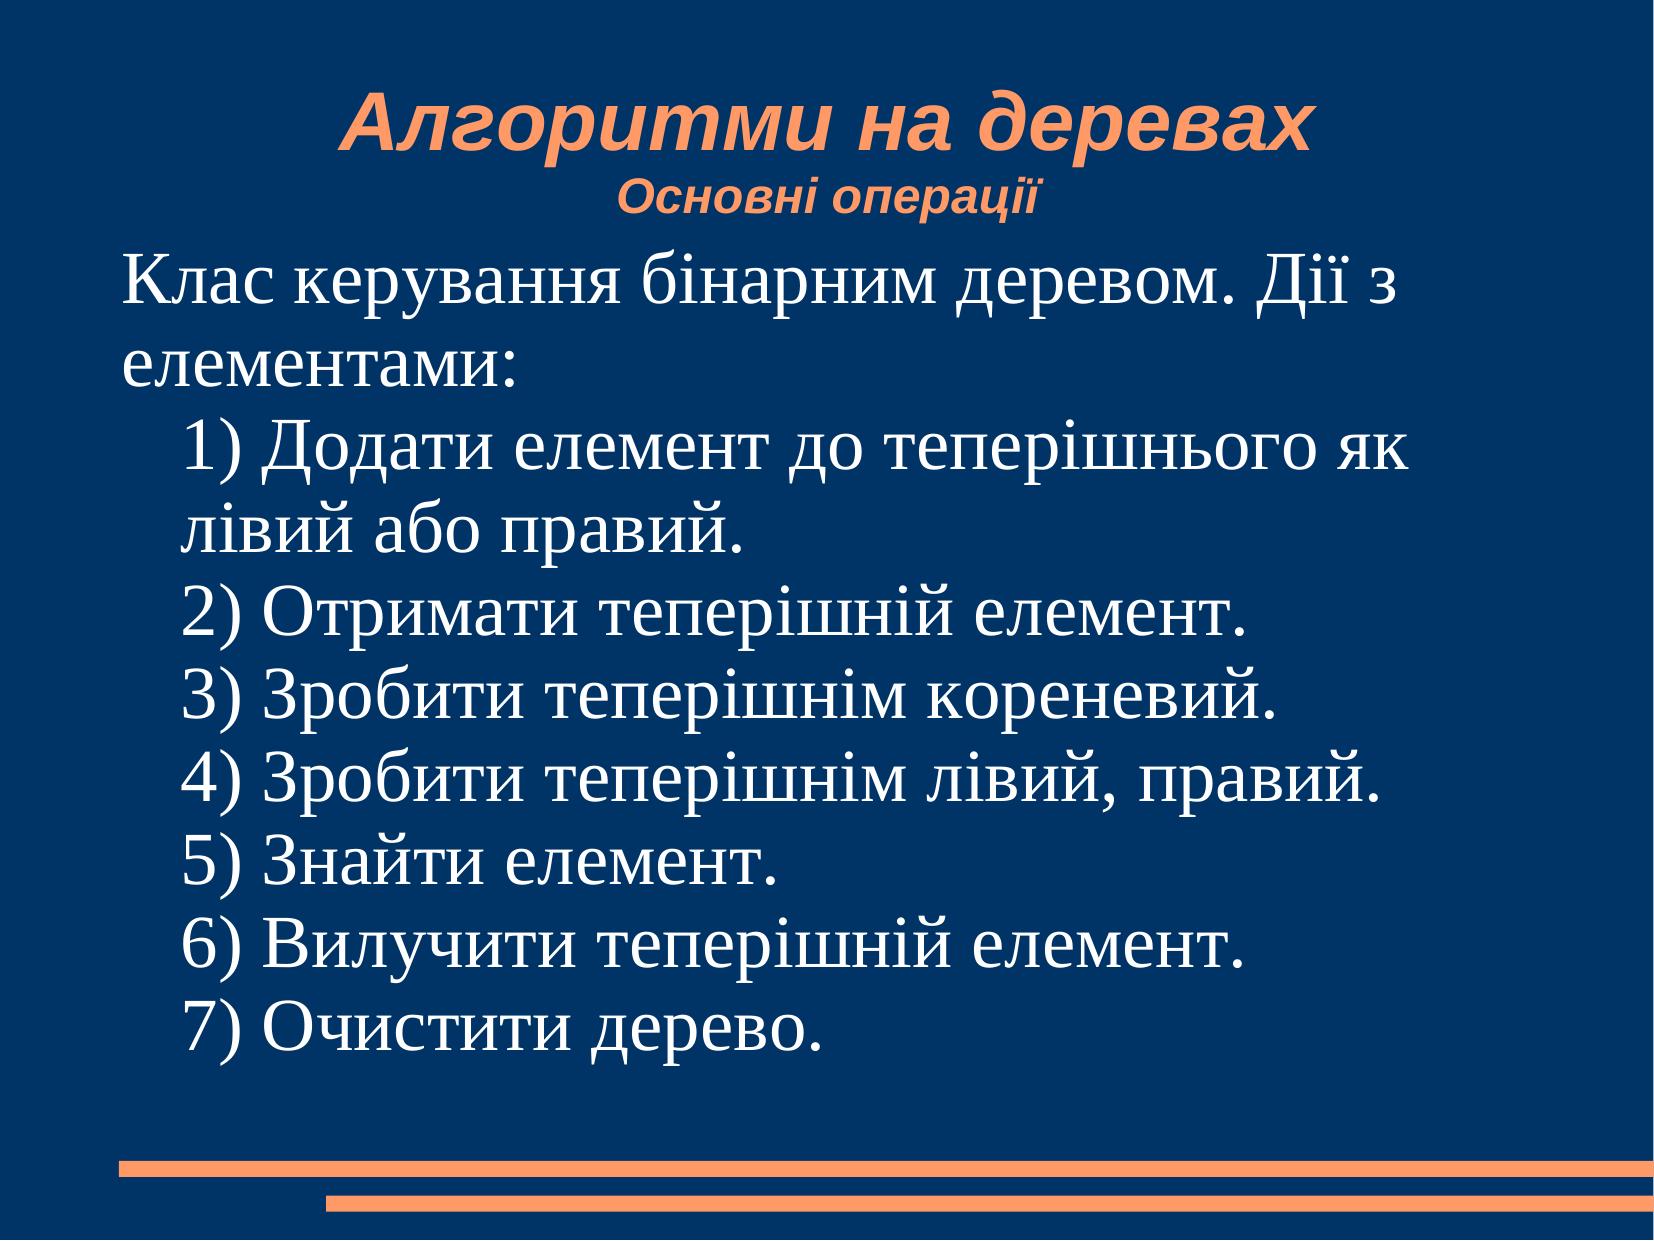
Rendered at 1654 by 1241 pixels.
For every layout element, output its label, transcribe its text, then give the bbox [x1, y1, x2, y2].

subtitle Клас керування бінарним деревом. Дії з елементами: 1) Додати елемент до теперішнього як лівий або правий. 2) Отримати теперішній елемент. 3) Зробити теперішнім кореневий. 4) Зробити теперішнім лівий, правий. 5) Знайти елемент. 6) Вилучити теперішній елемент. 7) Очистити дерево. [121, 236, 1561, 1152]
title Алгоритми на деревах Основні операції [121, 46, 1534, 236]
